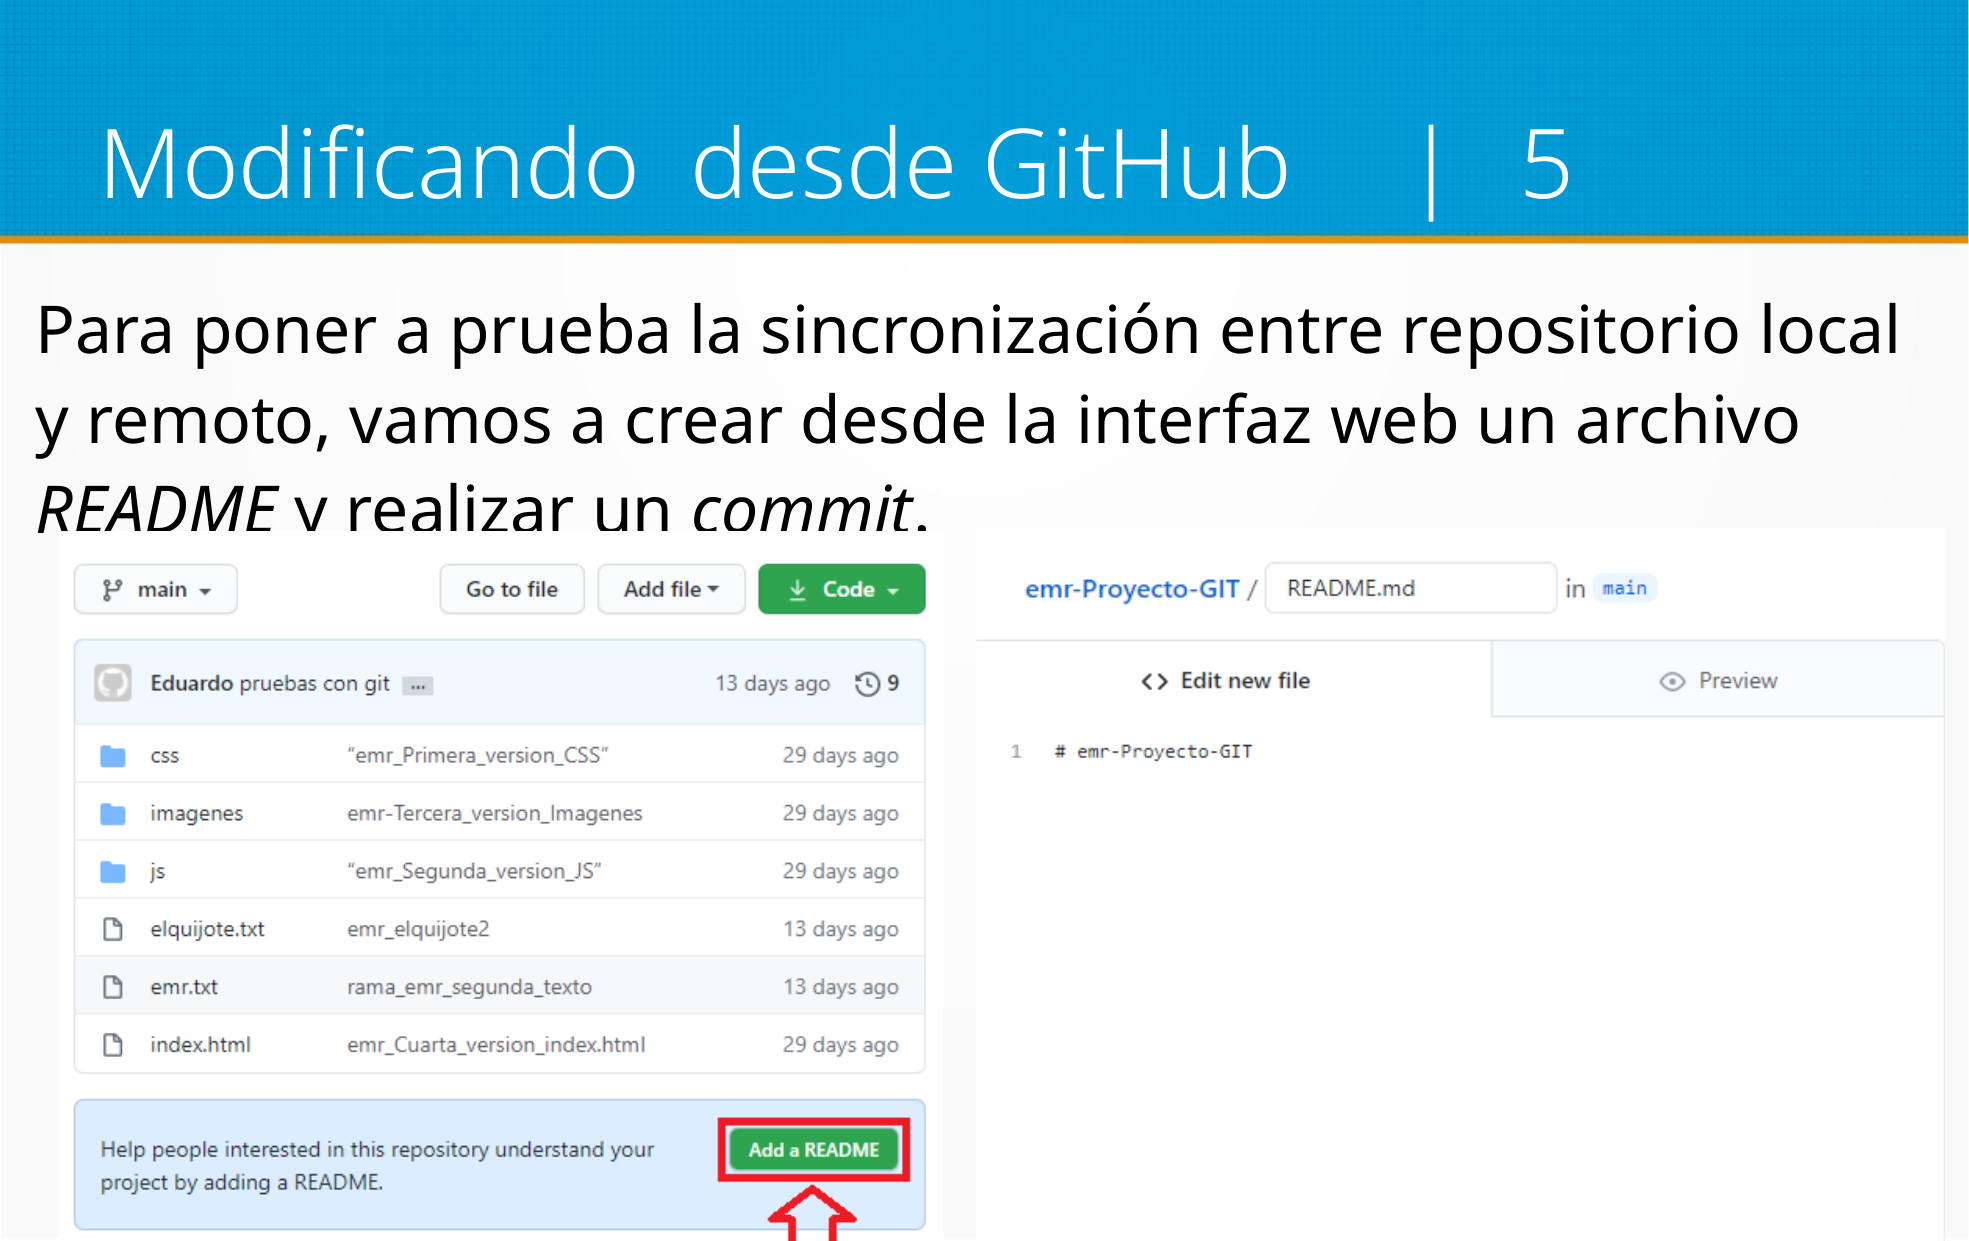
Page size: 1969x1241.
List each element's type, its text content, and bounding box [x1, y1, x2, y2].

picture [0, 233, 1969, 1241]
title Modificando desde GitHub | 5 [98, 19, 1870, 227]
list Para poner a prueba la sincronización entre repositorio local y remoto, vamos a crear desde la interfaz web un archivo README y realizar un commit. [35, 283, 1949, 556]
